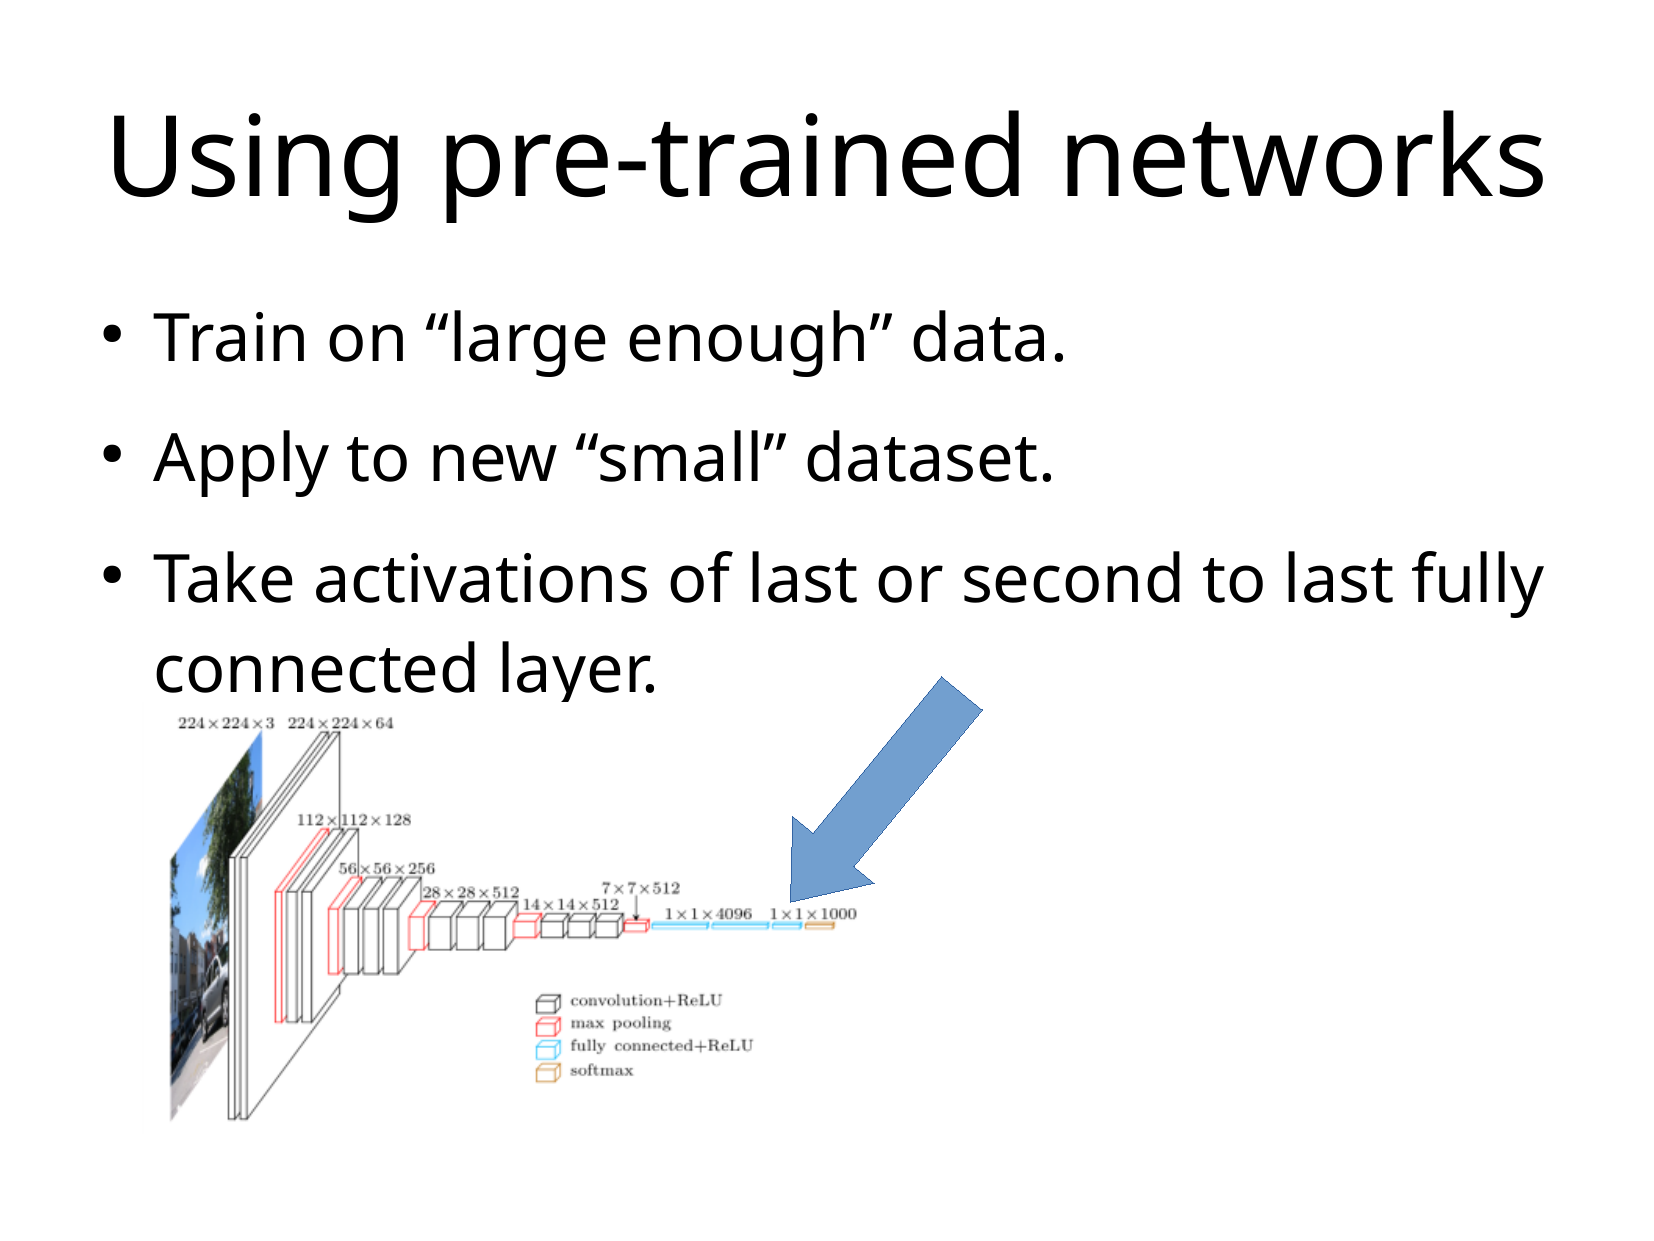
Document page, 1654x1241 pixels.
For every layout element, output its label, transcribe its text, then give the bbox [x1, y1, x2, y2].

list Train on “large enough” data. Apply to new “small” dataset. Take activations of last or second to last fully connected layer. [82, 290, 1571, 1010]
picture [142, 702, 877, 1134]
text_box [790, 676, 983, 903]
title Using pre-trained networks [82, 49, 1571, 257]
